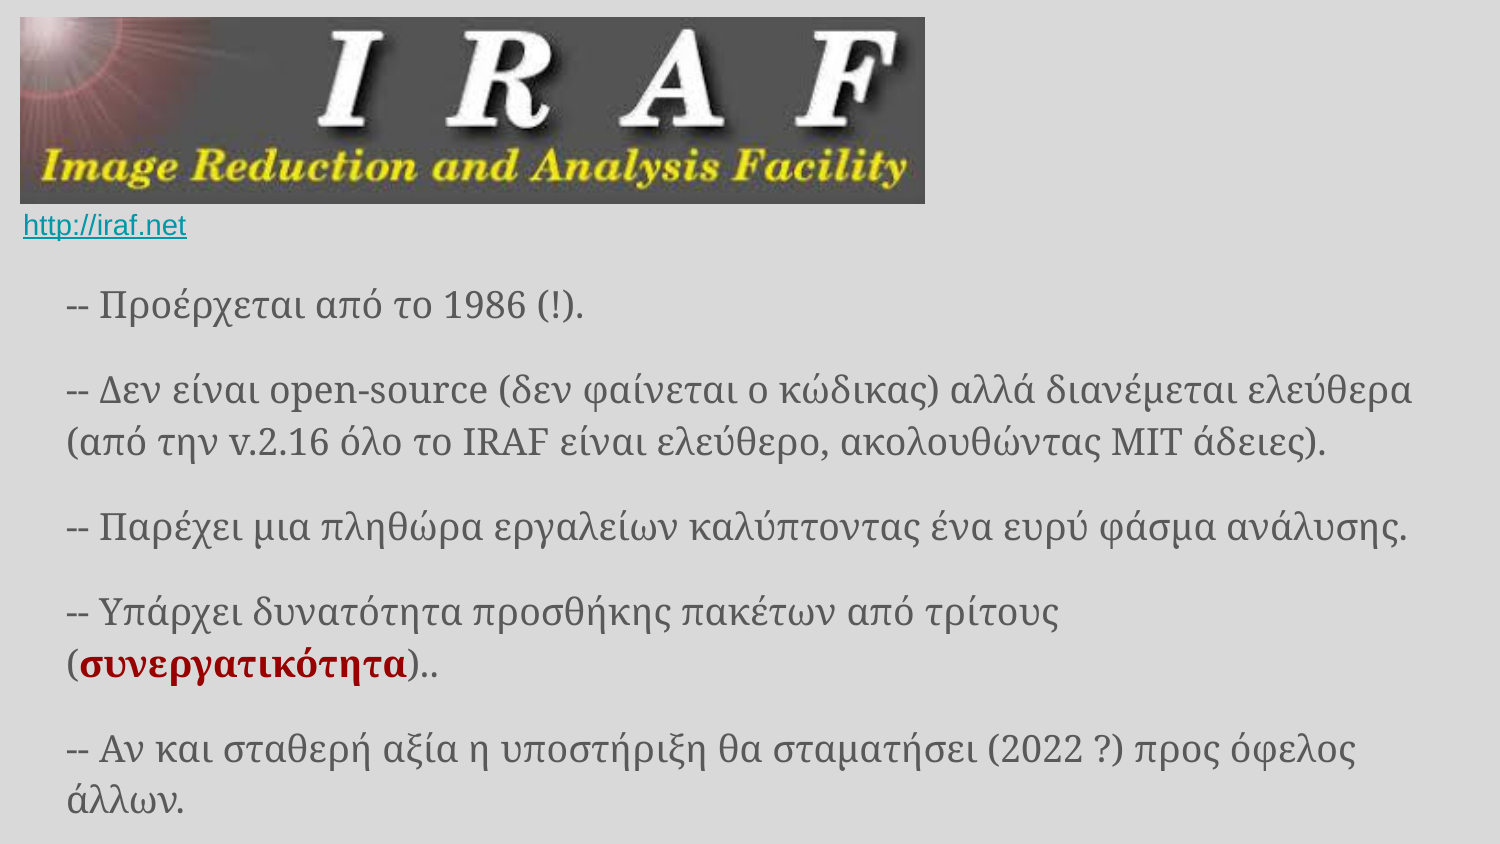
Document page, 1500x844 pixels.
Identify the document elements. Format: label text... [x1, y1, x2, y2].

picture [20, 17, 925, 204]
list -- Προέρχεται από το 1986 (!). -- Δεν είναι open-source (δεν φαίνεται ο κώδικας) αλλά διανέμεται ελεύθερα (από την v.2.16 όλο το IRAF είναι ελεύθερο, ακολουθώντας MIT άδειες). -- Παρέχει μια πληθώρα εργαλείων καλύπτοντας ένα ευρύ φάσμα ανάλυσης. -- Υπάρχει δυνατότητα προσθήκης πακέτων από τρίτους (συνεργατικότητα).. -- Αν και σταθερή αξία η υποστήριξη θα σταματήσει (2022 ?) προς όφελος άλλων. [51, 259, 1449, 840]
text_box http://iraf.net [8, 191, 327, 237]
